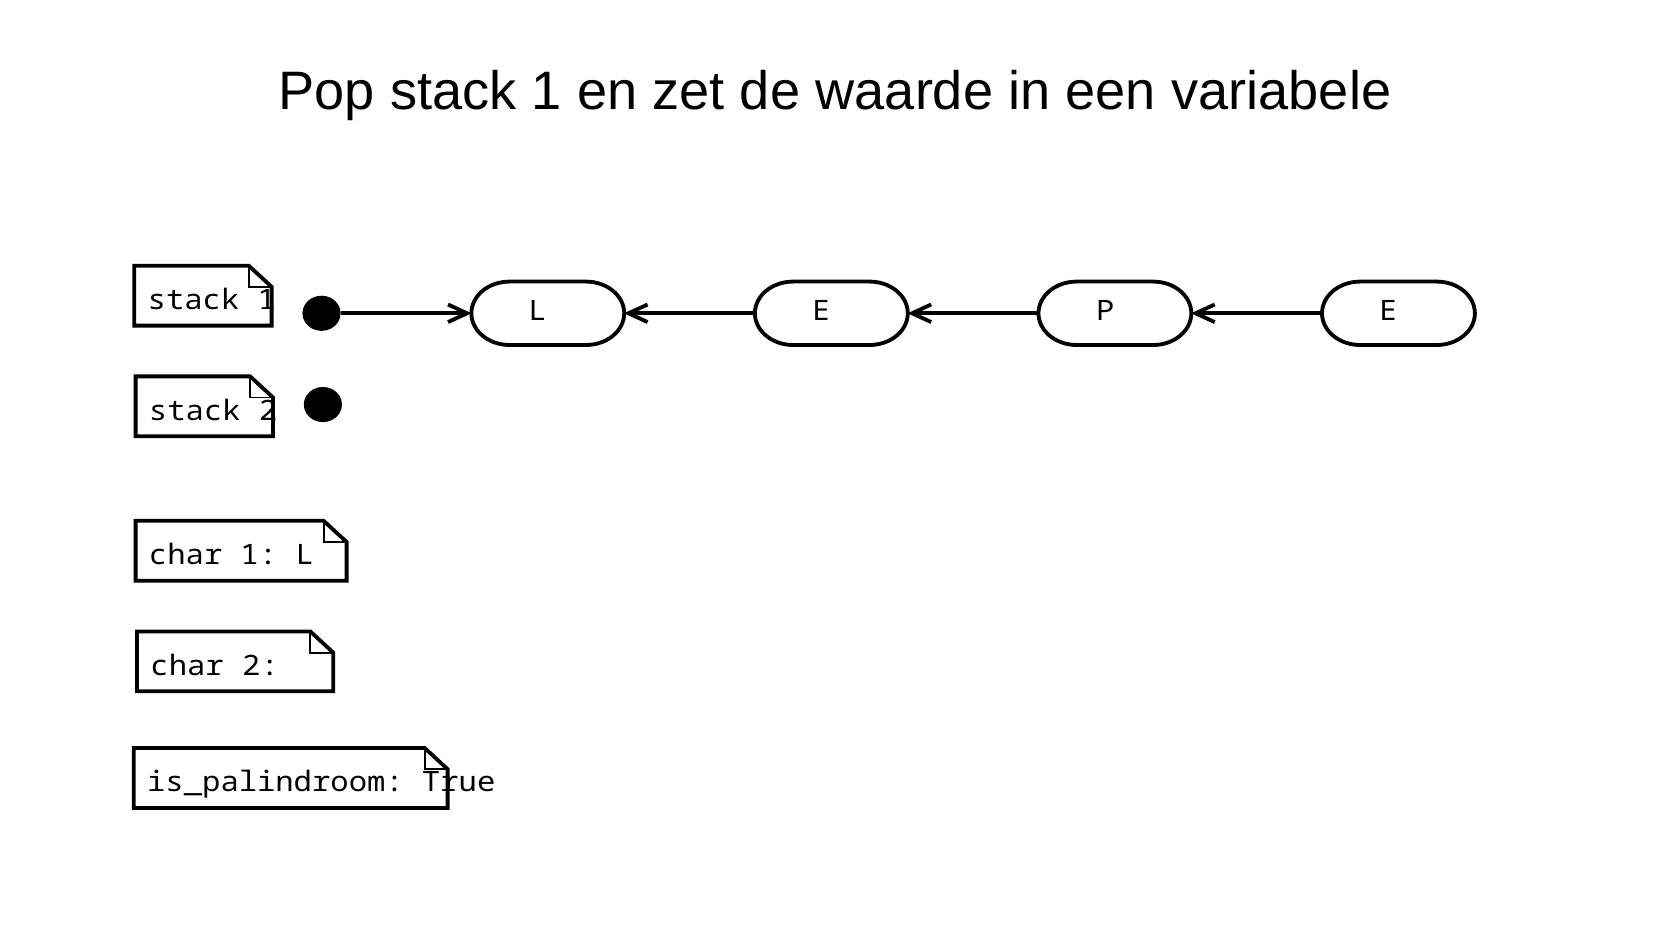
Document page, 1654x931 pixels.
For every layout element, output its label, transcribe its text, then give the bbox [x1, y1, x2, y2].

title Pop stack 1 en zet de waarde in een variabele [91, 6, 1580, 176]
picture [131, 239, 1477, 810]
